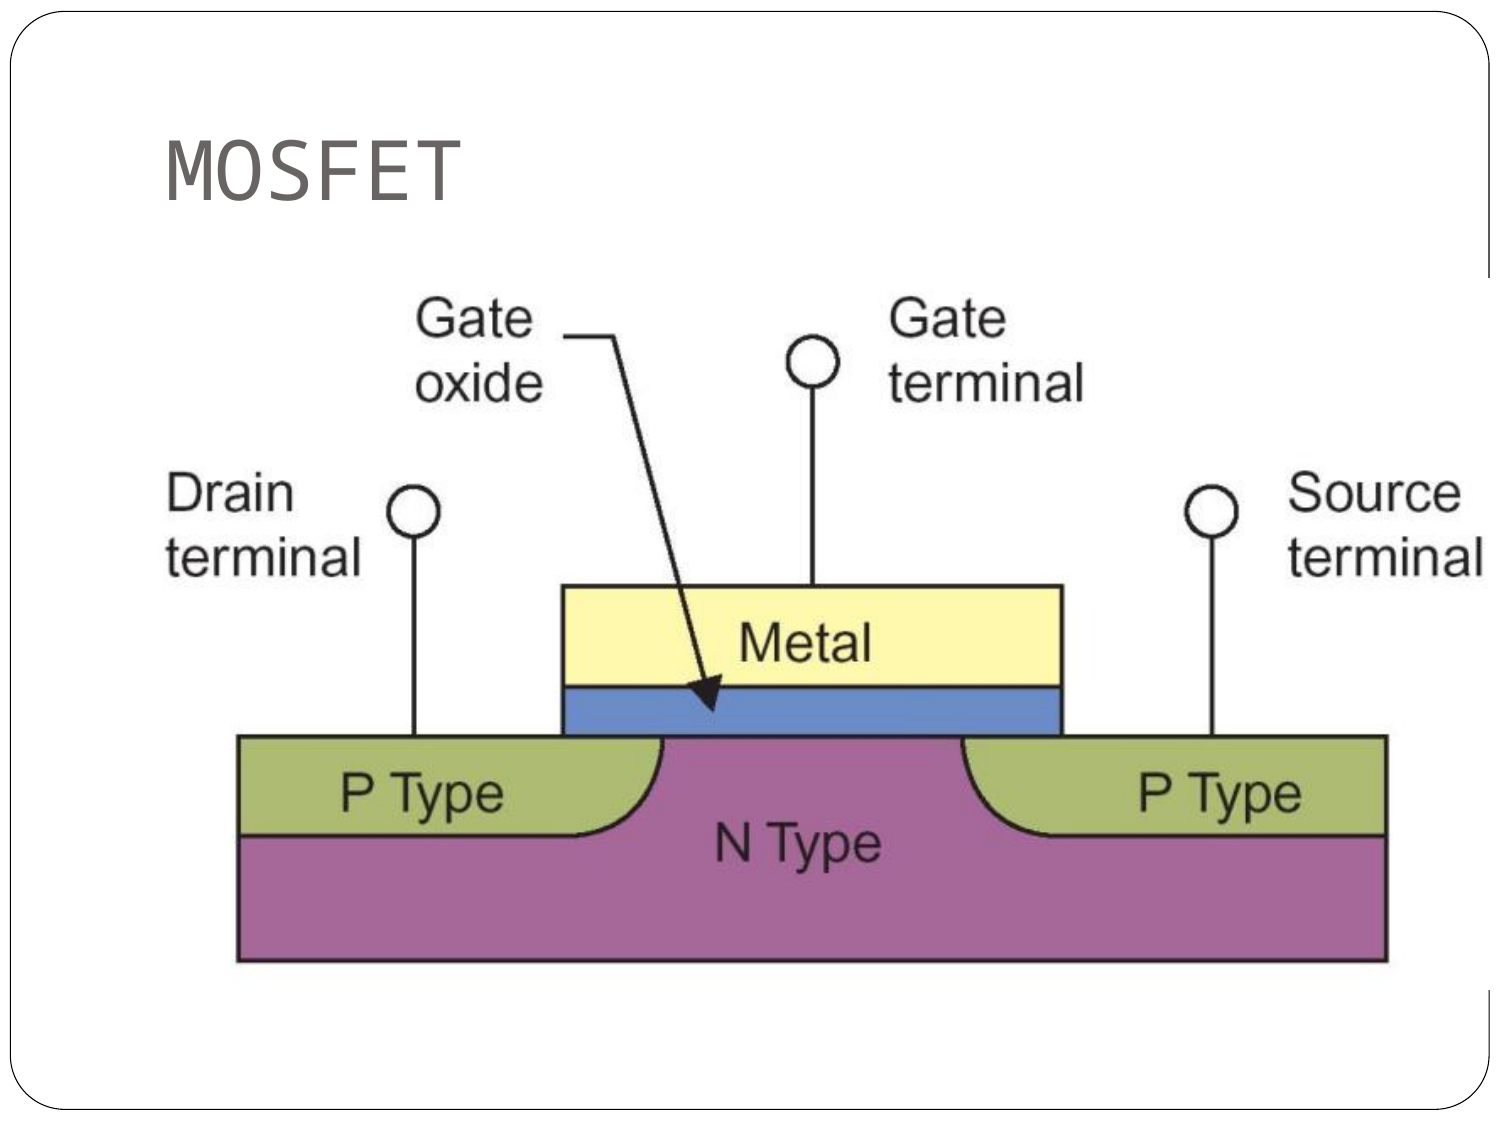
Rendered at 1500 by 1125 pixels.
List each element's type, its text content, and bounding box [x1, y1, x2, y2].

text_box [150, 278, 1500, 990]
title MOSFET [150, 44, 1426, 233]
